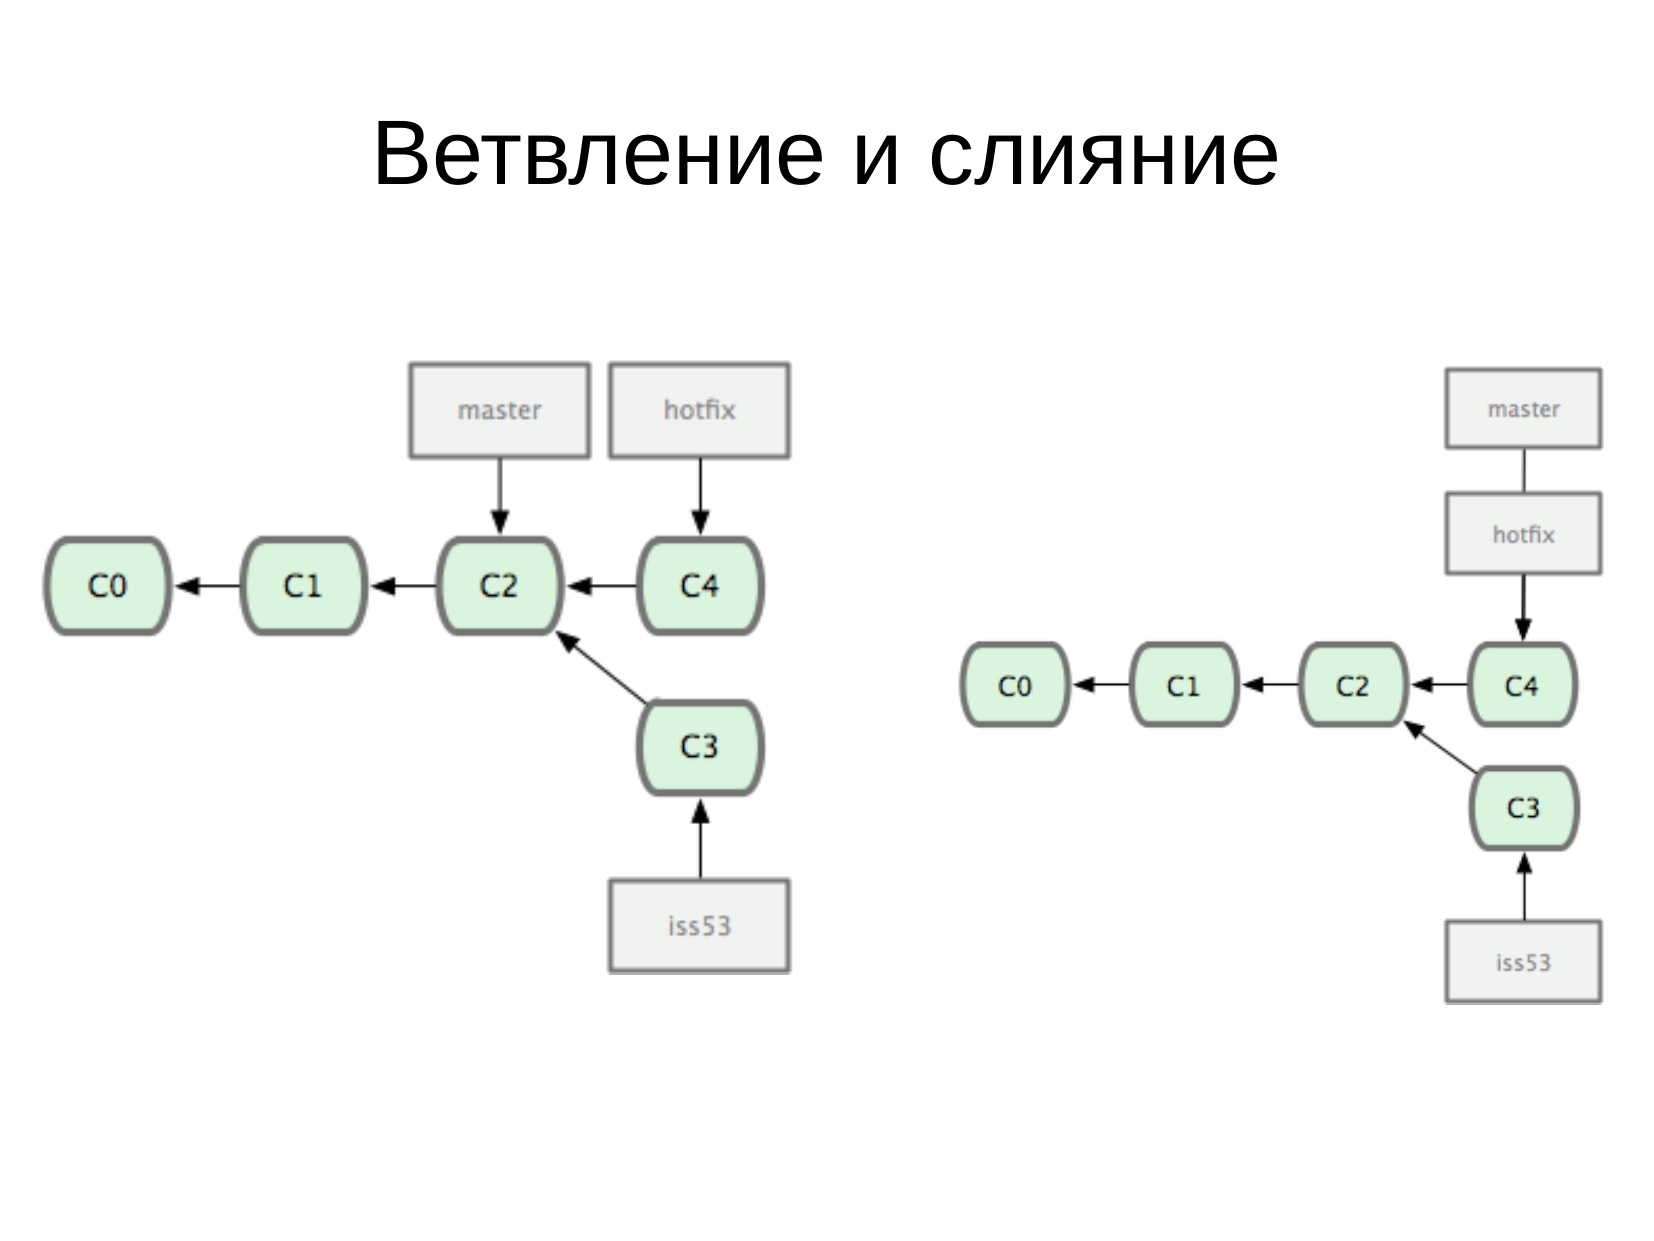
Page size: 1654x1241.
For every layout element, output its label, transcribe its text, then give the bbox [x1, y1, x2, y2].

title Ветвление и слияние [82, 49, 1571, 257]
picture [955, 365, 1606, 1006]
picture [38, 359, 796, 976]
